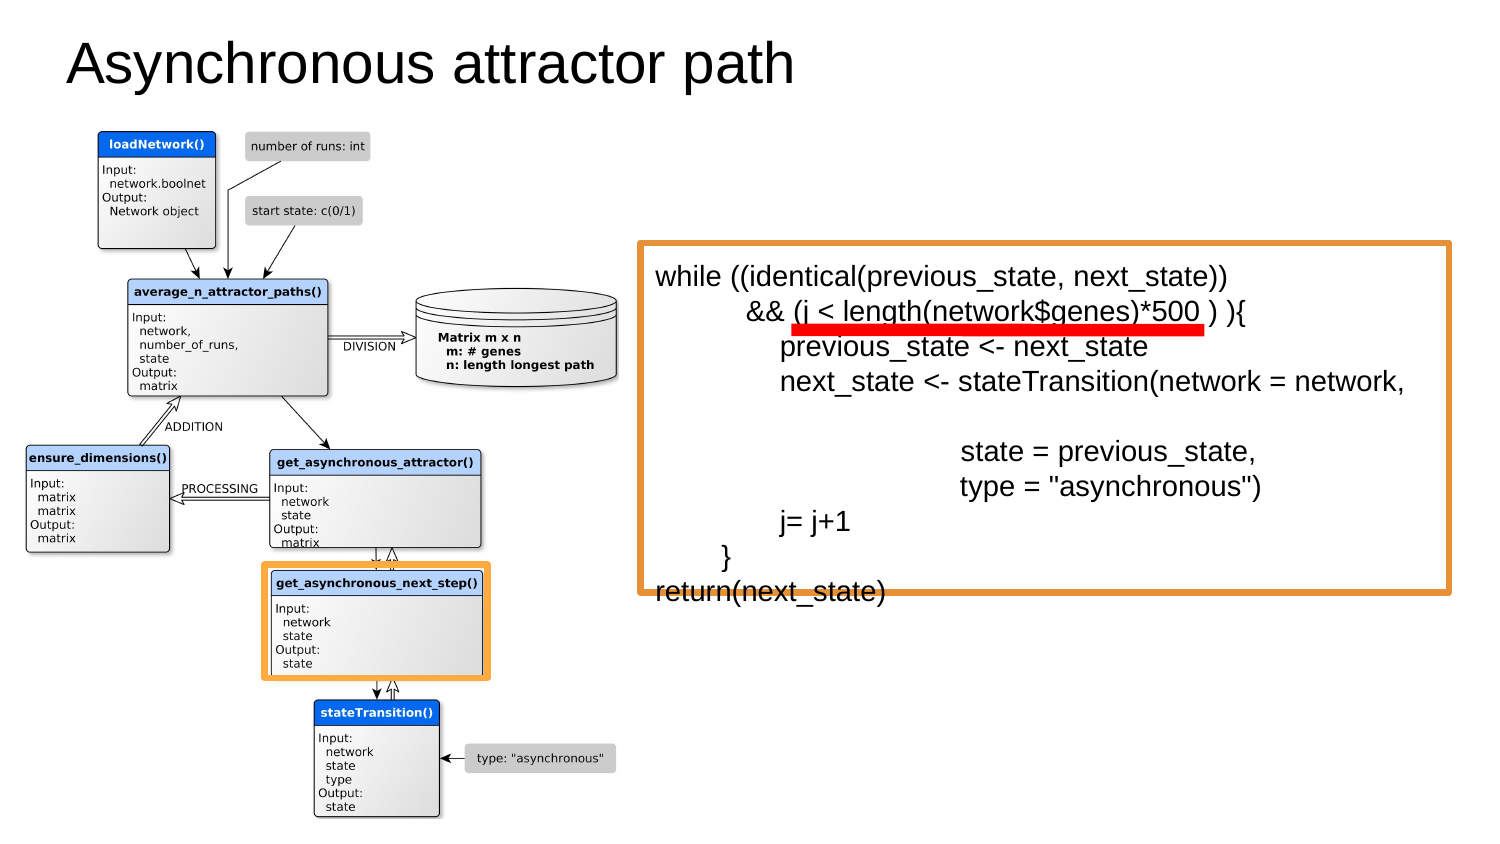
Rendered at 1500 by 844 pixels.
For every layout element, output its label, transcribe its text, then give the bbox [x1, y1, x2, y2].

title Asynchronous attractor path [51, 10, 1449, 105]
picture [24, 129, 619, 819]
text_box while ((identical(previous_state, next_state)) && (j < length(network$genes)*500 ) ){ previous_state <- next_state next_state <- stateTransition(network = network, state = previous_state, type = "asynchronous") j= j+1 } return(next_state) [640, 242, 1449, 593]
